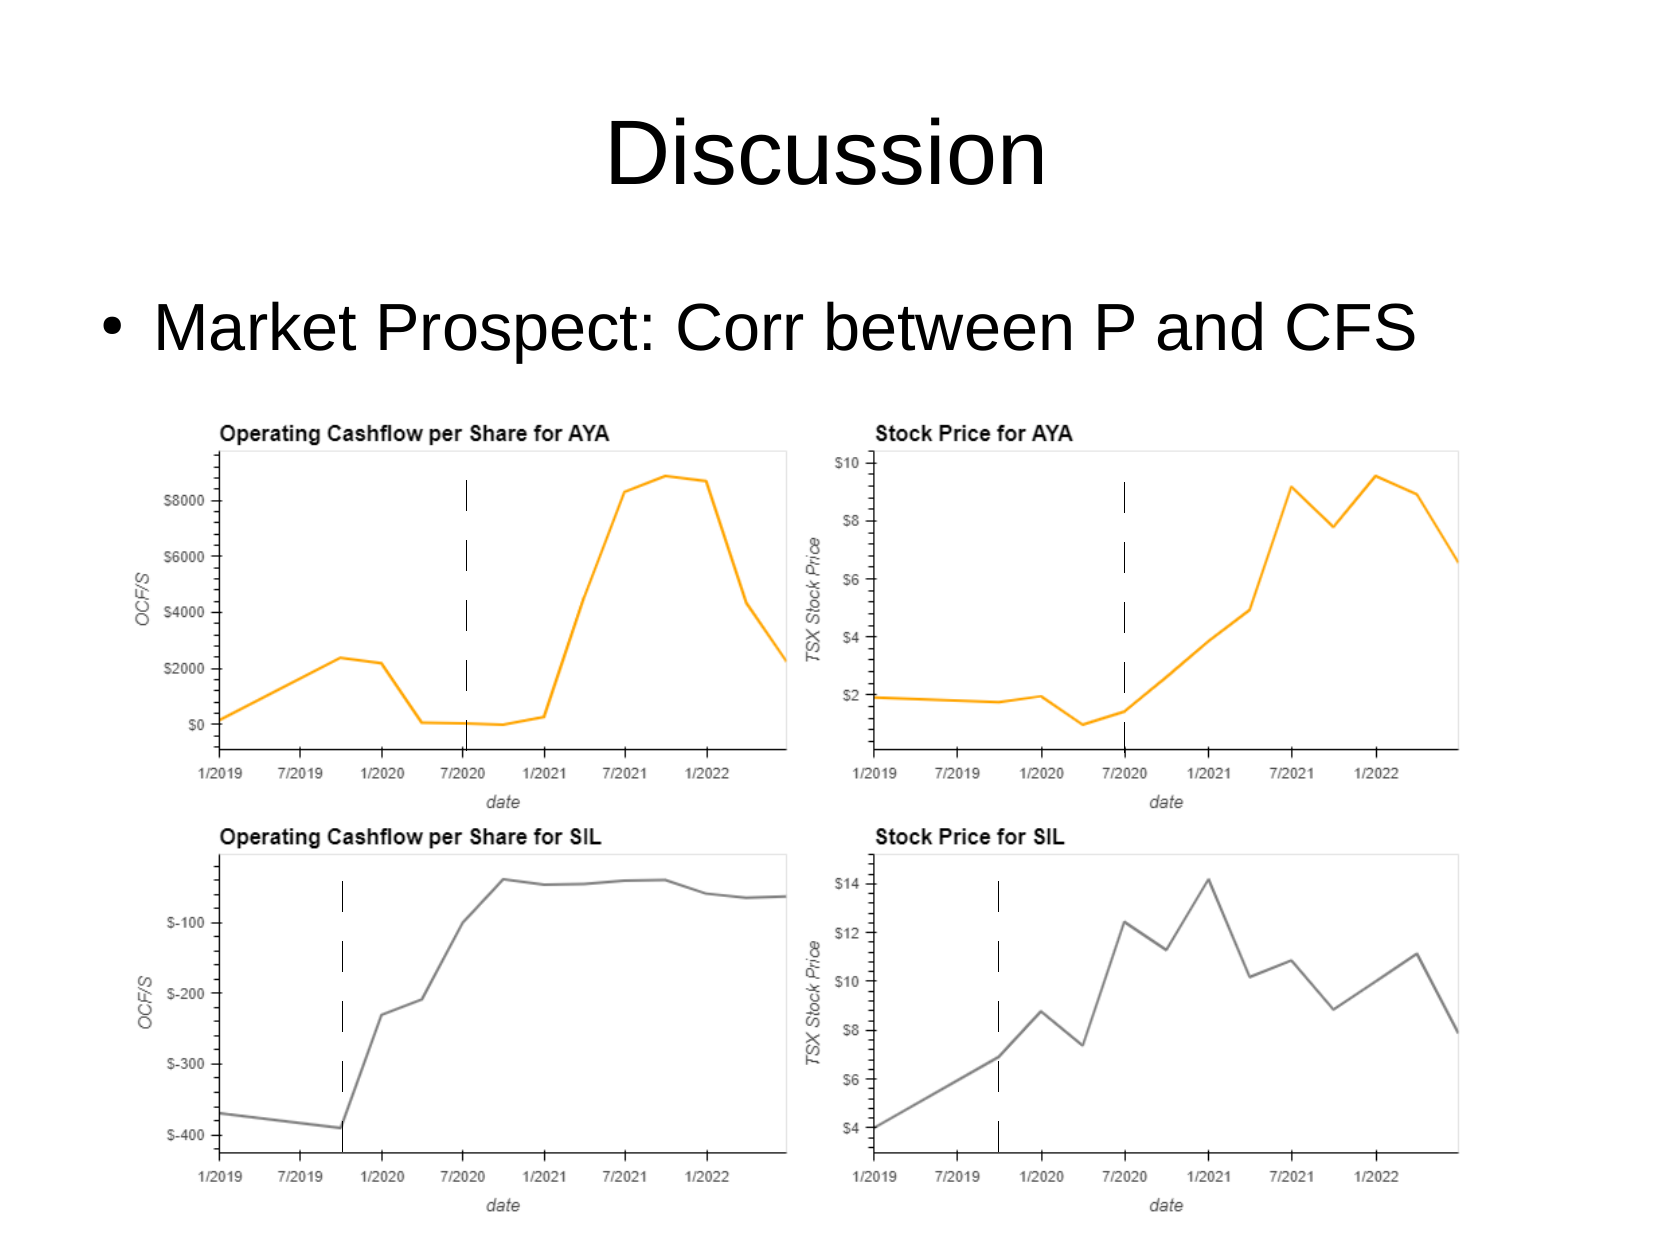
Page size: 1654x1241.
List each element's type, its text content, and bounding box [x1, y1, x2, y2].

list Market Prospect: Corr between P and CFS [82, 290, 1571, 1109]
title Discussion [82, 49, 1571, 257]
picture [106, 413, 1548, 1229]
